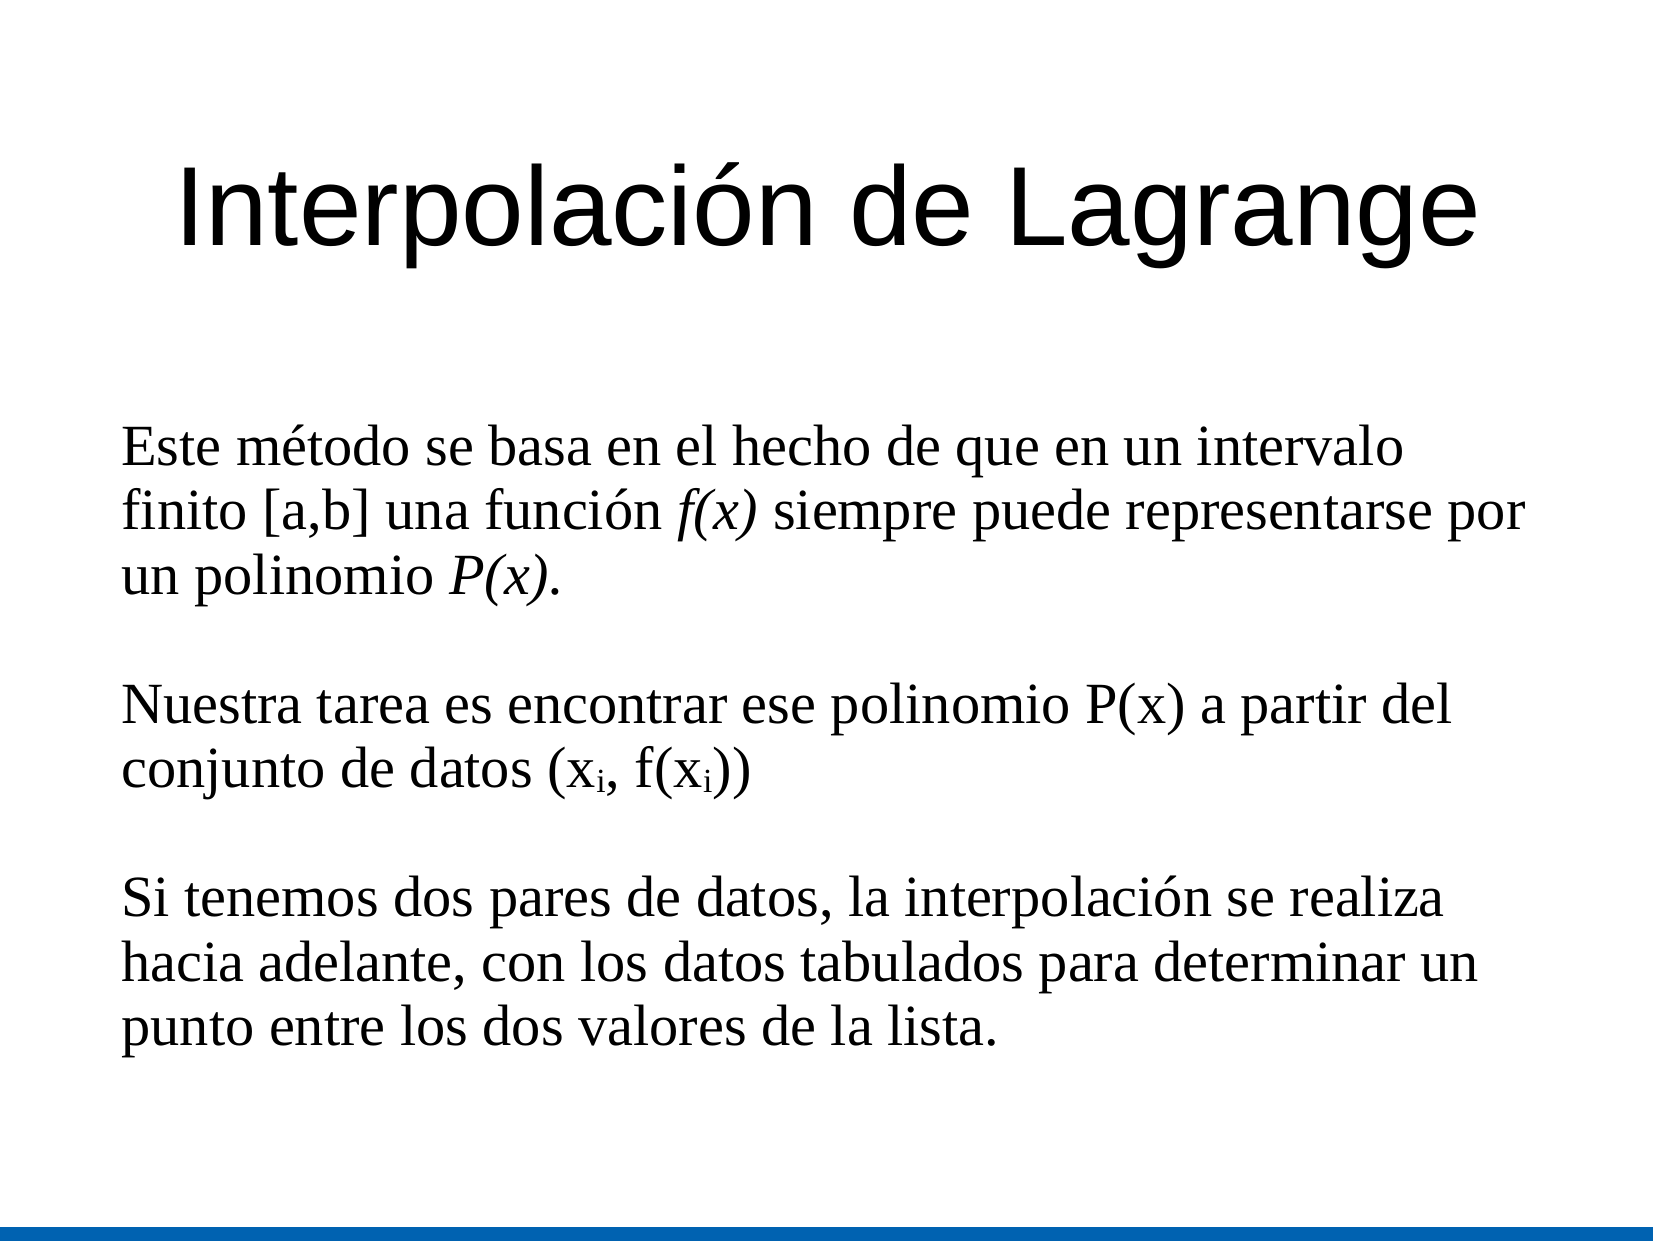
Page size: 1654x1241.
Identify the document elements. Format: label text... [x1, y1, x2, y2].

title Interpolación de Lagrange [121, 102, 1533, 311]
subtitle Este método se basa en el hecho de que en un intervalo finito [a,b] una función f(x) siempre puede representarse por un polinomio P(x). Nuestra tarea es encontrar ese polinomio P(x) a partir del conjunto de datos (xi, f(xi)) Si tenemos dos pares de datos, la interpolación se realiza hacia adelante, con los datos tabulados para determinar un punto entre los dos valores de la lista. [121, 344, 1533, 1127]
